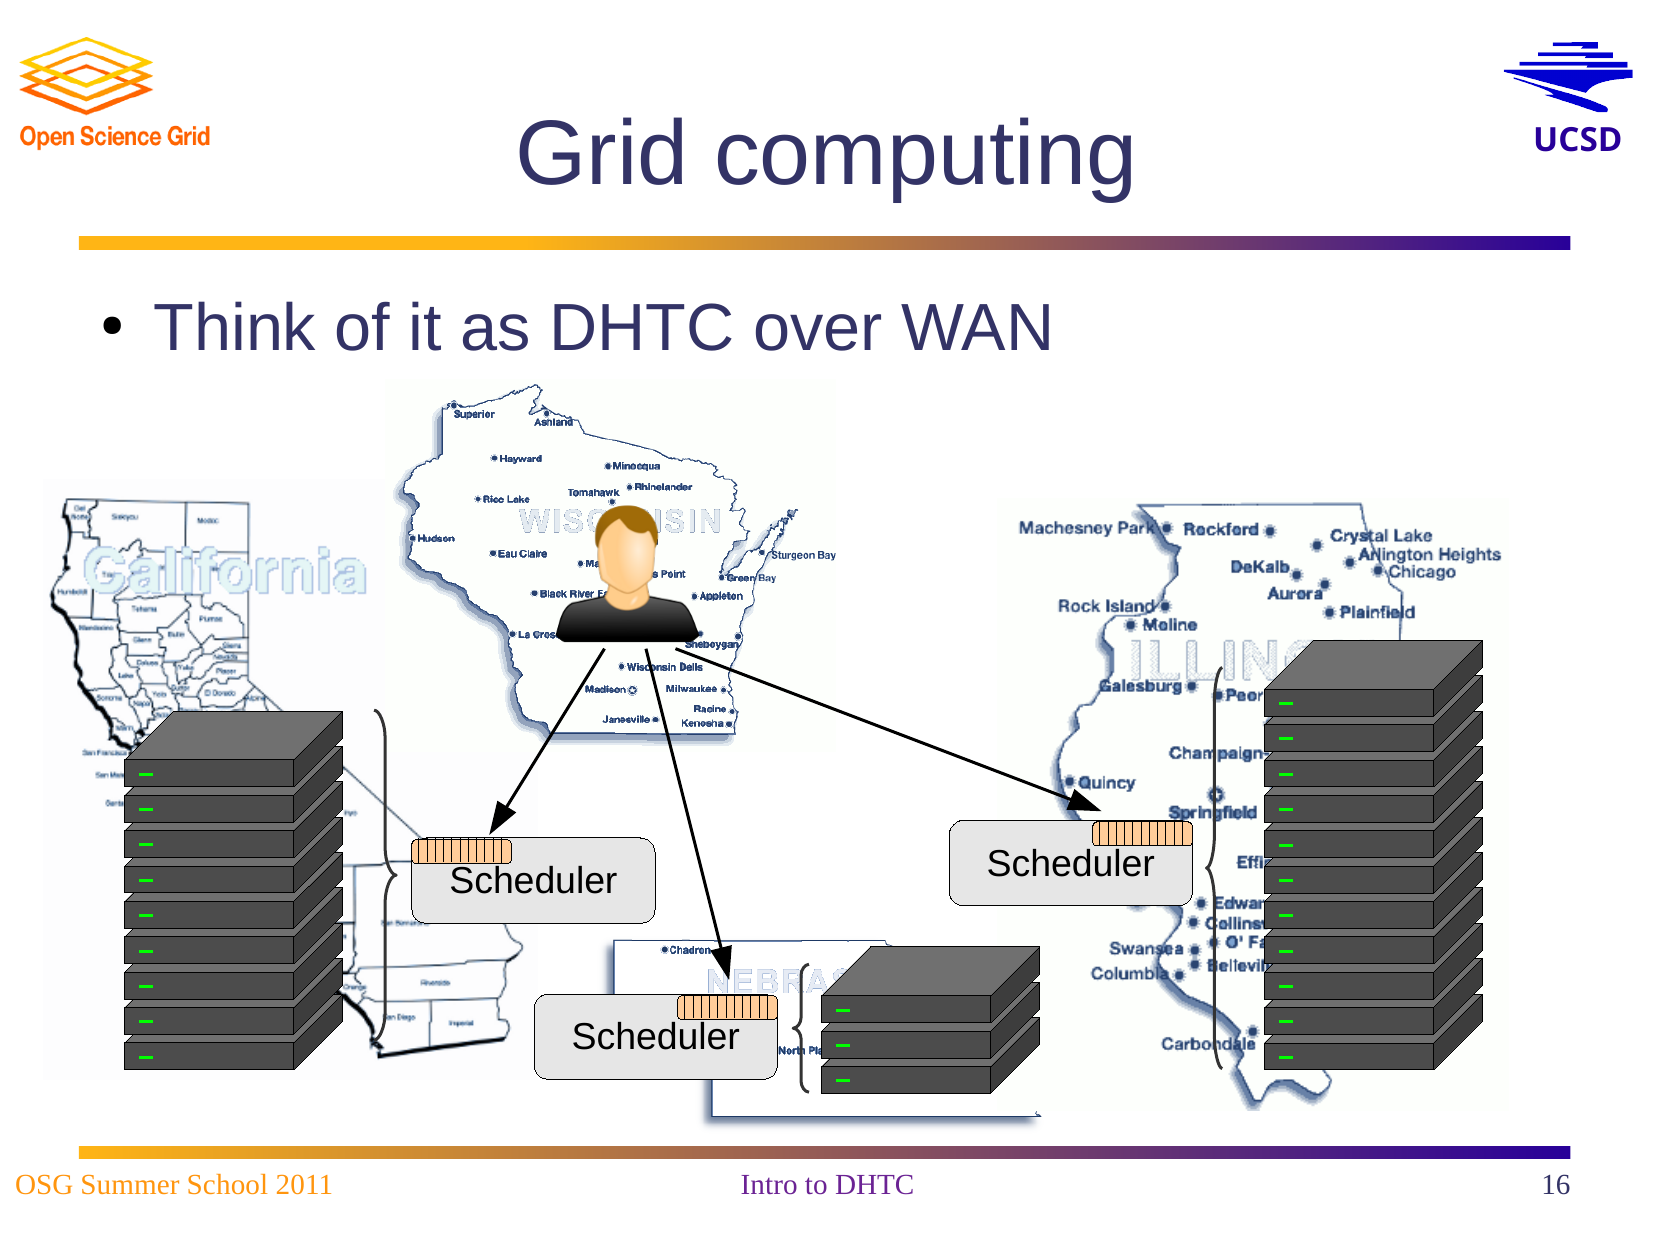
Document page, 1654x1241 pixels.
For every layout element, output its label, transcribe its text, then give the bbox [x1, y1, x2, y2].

picture [552, 495, 703, 646]
text_box [821, 946, 1040, 1023]
text_box [1264, 817, 1483, 894]
text_box [1264, 781, 1483, 858]
text_box [124, 711, 343, 787]
list Think of it as DHTC over WAN [82, 290, 1571, 1109]
text_box [124, 781, 343, 858]
text_box [821, 1017, 1040, 1094]
picture [596, 1109, 1509, 1135]
text_box [677, 995, 778, 1020]
title Grid computing [82, 49, 1571, 257]
text_box Scheduler [534, 994, 778, 1080]
text_box [124, 923, 343, 1000]
text_box [1264, 994, 1483, 1070]
text_box [1264, 711, 1483, 787]
picture [43, 479, 82, 1081]
text_box [411, 839, 512, 864]
text_box [1092, 821, 1193, 846]
text_box [1264, 640, 1483, 717]
text_box [124, 746, 343, 823]
text_box [124, 817, 343, 893]
text_box Scheduler [411, 837, 656, 924]
picture [0, 14, 229, 167]
text_box [1264, 852, 1483, 929]
text_box [1264, 675, 1483, 752]
text_box [124, 994, 343, 1070]
text_box [124, 852, 343, 929]
text_box [821, 982, 1040, 1059]
text_box [124, 887, 343, 964]
text_box Scheduler [949, 820, 1193, 906]
text_box [1264, 958, 1483, 1035]
text_box [124, 958, 343, 1035]
text_box [1264, 923, 1483, 1000]
text_box [1264, 746, 1483, 823]
text_box [1264, 887, 1483, 964]
picture [1495, 42, 1637, 118]
